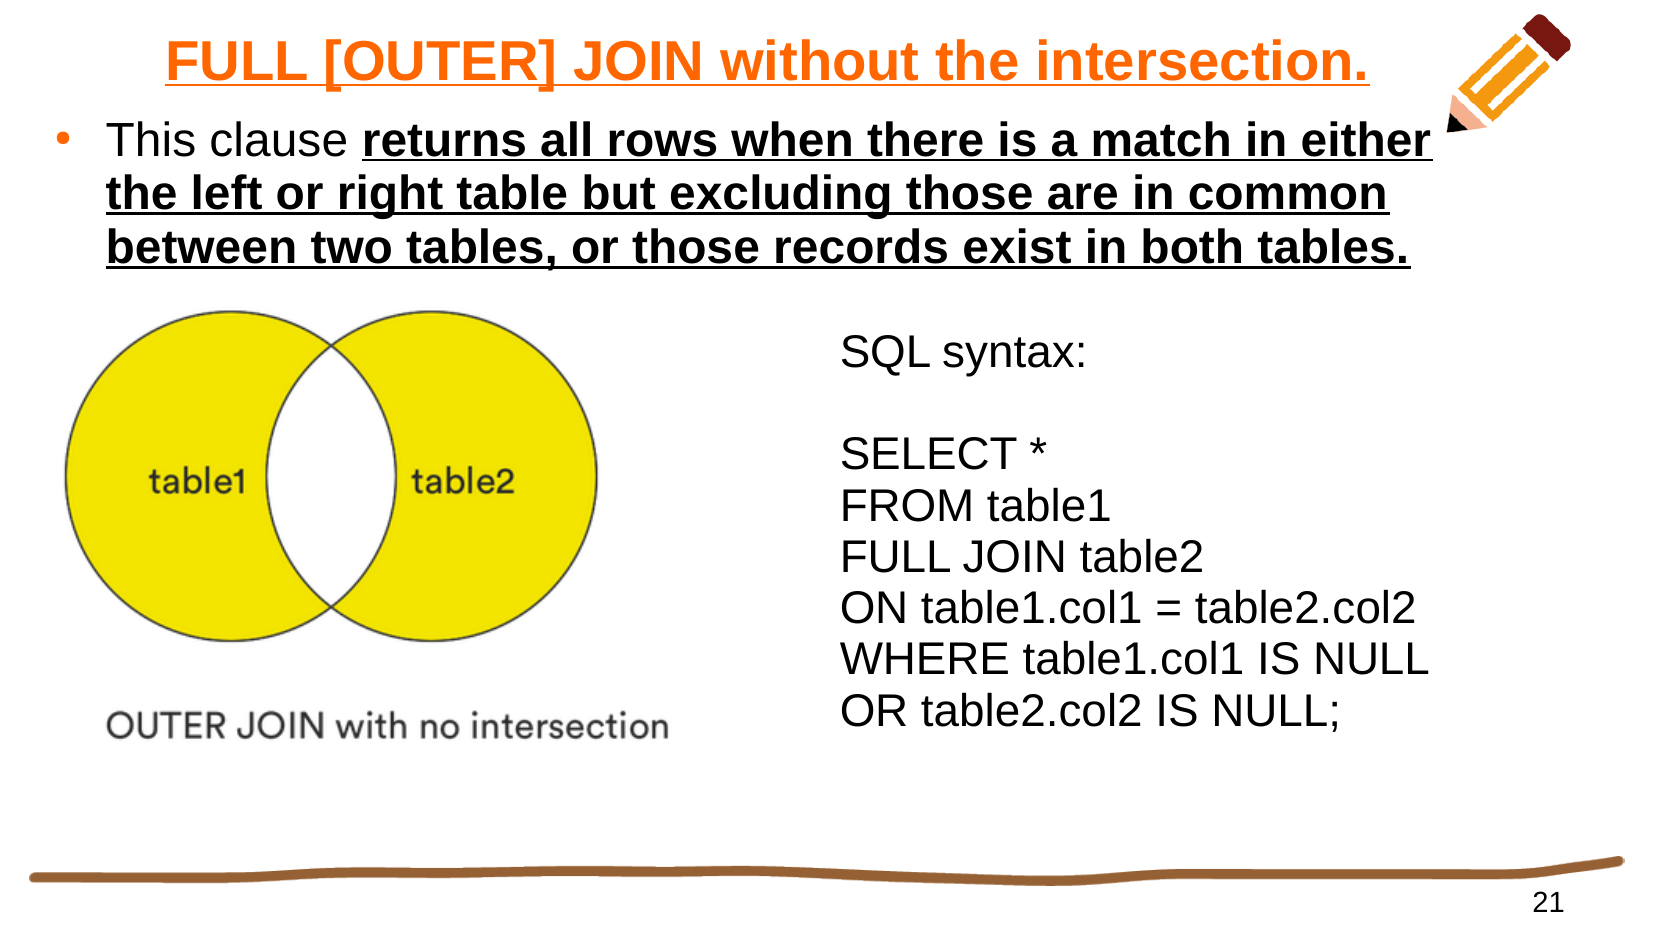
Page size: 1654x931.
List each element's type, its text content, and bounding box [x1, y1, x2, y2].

picture [59, 303, 676, 751]
picture [29, 856, 1625, 886]
text_box SQL syntax: SELECT * FROM table1 FULL JOIN table2 ON table1.col1 = table2.col2 WHERE table1.col1 IS NULL OR table2.col2 IS NULL; [825, 318, 1463, 744]
picture [1447, 14, 1571, 133]
title FULL [OUTER] JOIN without the intersection. [88, 9, 1447, 112]
list This clause returns all rows when there is a match in either the left or right table but excluding those are in common between two tables, or those records exist in both tables. [37, 112, 1487, 319]
